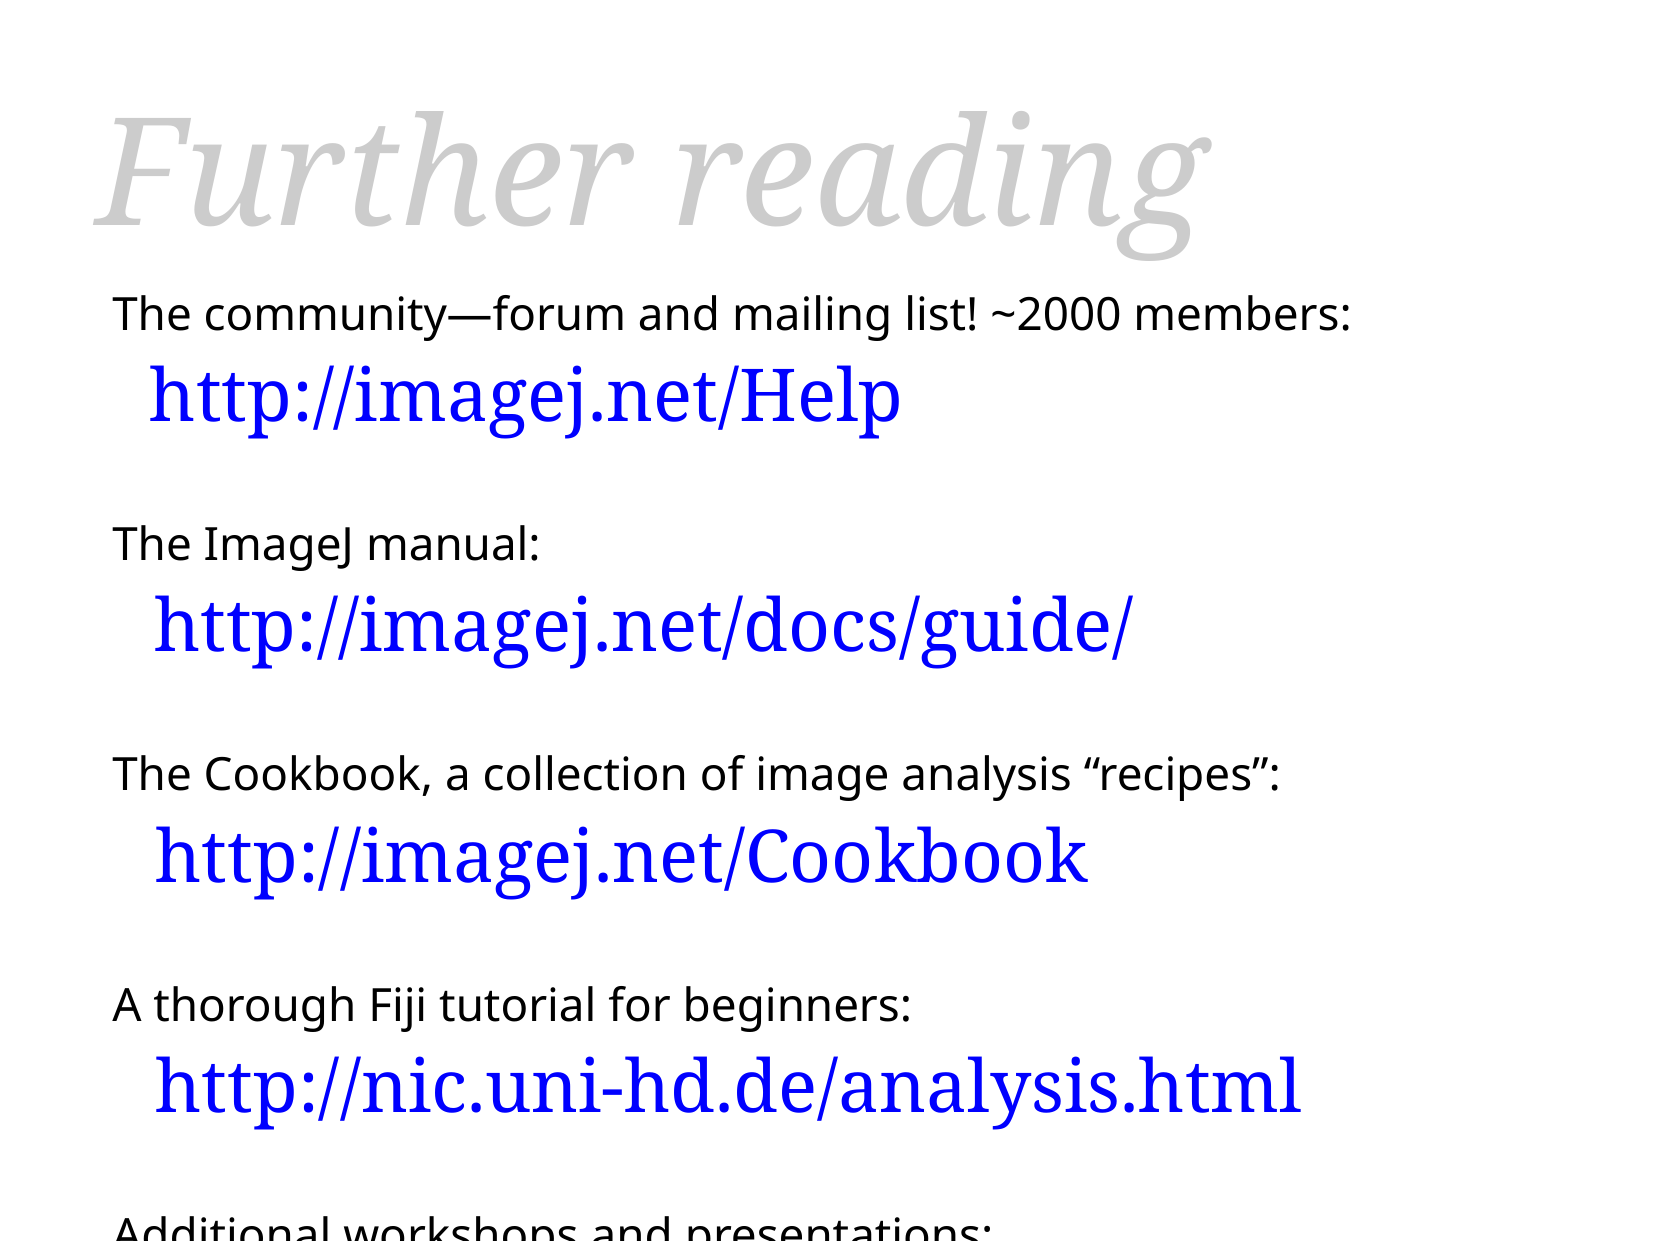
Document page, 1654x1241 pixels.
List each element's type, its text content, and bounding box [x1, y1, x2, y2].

text_box The community—forum and mailing list! ~2000 members: http://imagej.net/Help The ImageJ manual: http://imagej.net/docs/guide/ The Cookbook, a collection of image analysis “recipes”: http://imagej.net/Cookbook A thorough Fiji tutorial for beginners: http://nic.uni-hd.de/analysis.html Additional workshops and presentations: http://imagej.net/Presentations [60, 273, 1636, 1193]
text_box Further reading [81, 57, 1654, 239]
